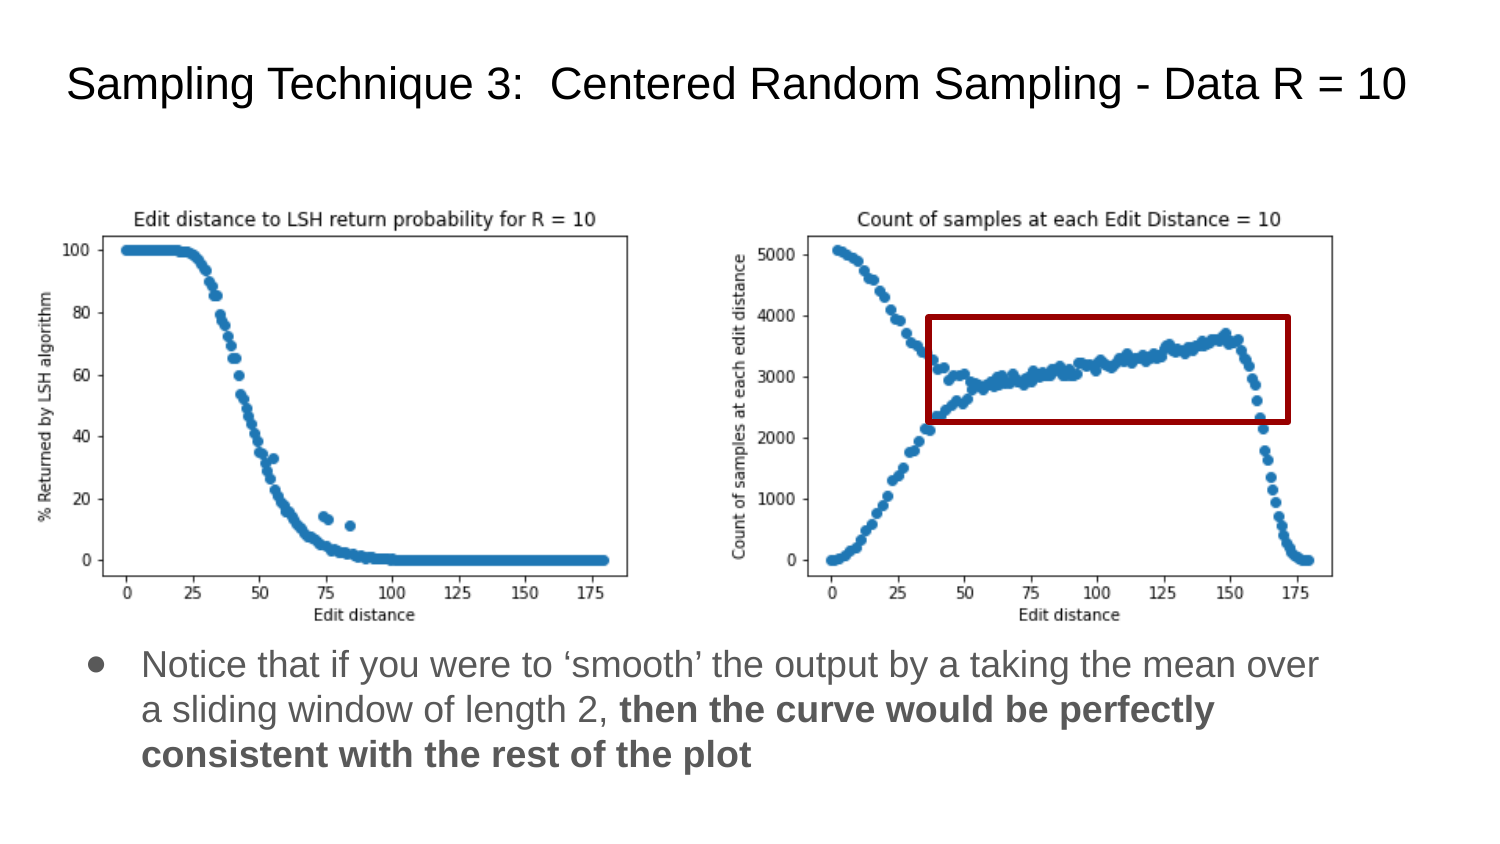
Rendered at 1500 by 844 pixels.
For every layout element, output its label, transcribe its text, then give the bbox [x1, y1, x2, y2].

picture [18, 181, 694, 632]
picture [723, 181, 1399, 632]
title Sampling Technique 3: Centered Random Sampling - Data R = 10 [51, 39, 1449, 134]
text_box Notice that if you were to ‘smooth’ the output by a taking the mean over a sliding window of length 2, then the curve would be perfectly consistent with the rest of the plot [51, 625, 1356, 801]
